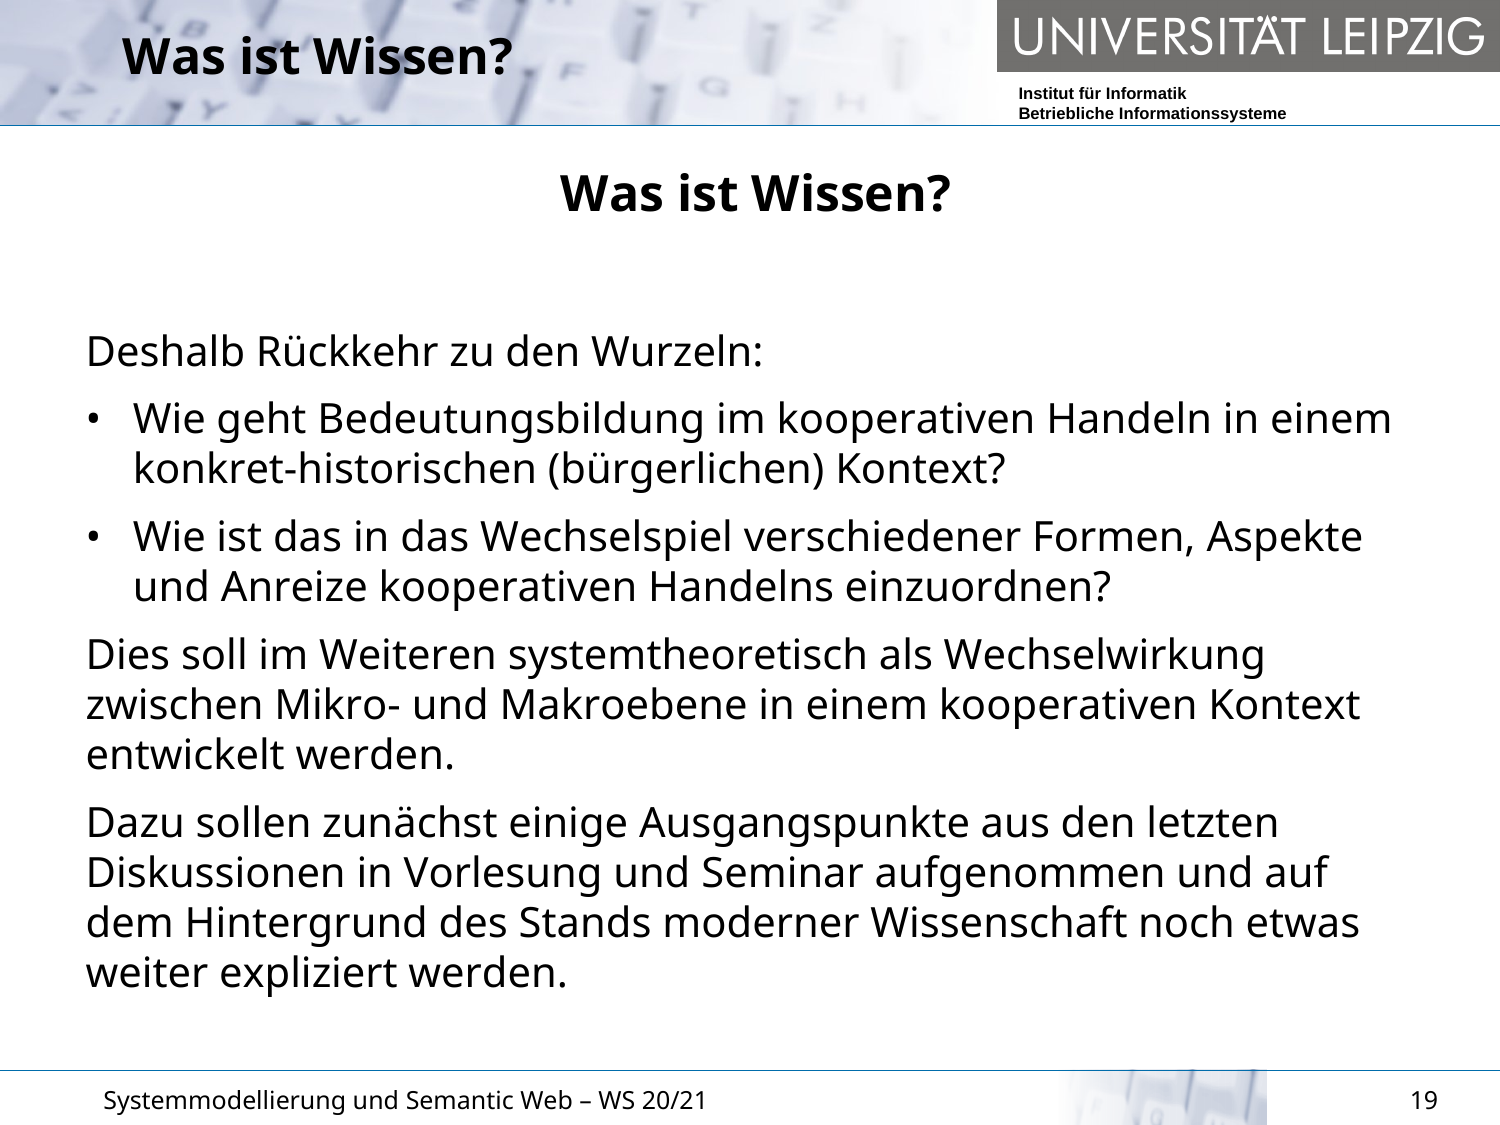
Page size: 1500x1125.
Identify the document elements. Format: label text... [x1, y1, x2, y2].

picture [0, 0, 1500, 125]
text_box Was ist Wissen? Deshalb Rückkehr zu den Wurzeln: Wie geht Bedeutungsbildung im kooperativen Handeln in einem konkret-historischen (bürgerlichen) Kontext? Wie ist das in das Wechselspiel verschiedener Formen, Aspekte und Anreize kooperativen Handelns einzuordnen? Dies soll im Weiteren systemtheoretisch als Wechselwirkung zwischen Mikro- und Makroebene in einem kooperativen Kontext entwickelt werden. Dazu sollen zunächst einige Ausgangspunkte aus den letzten Diskussionen in Vorlesung und Seminar aufgenommen und auf dem Hintergrund des Stands moderner Wissenschaft noch etwas weiter expliziert werden. [70, 153, 1442, 1004]
picture [1057, 1071, 1267, 1125]
text_box Was ist Wissen? [108, 16, 528, 93]
